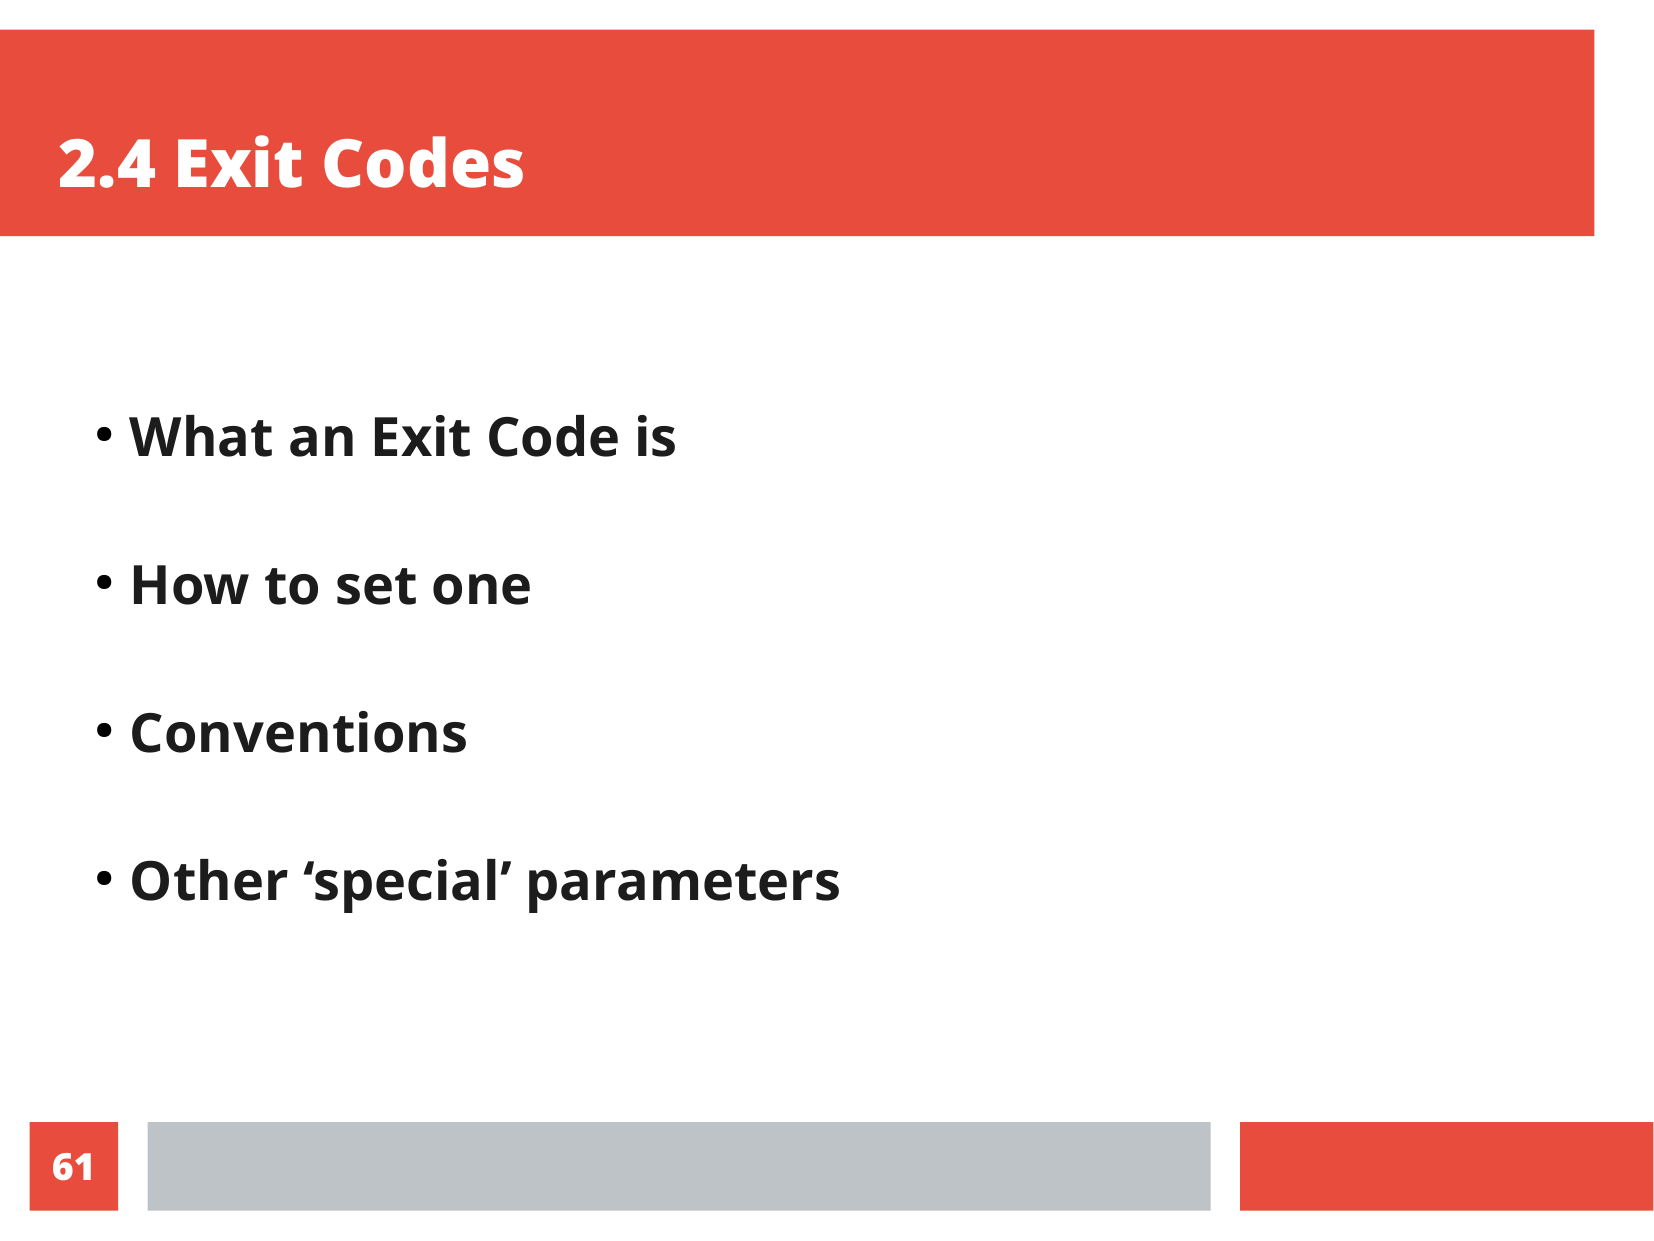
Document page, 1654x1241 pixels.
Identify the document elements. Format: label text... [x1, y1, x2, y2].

subtitle What an Exit Code is How to set one Conventions Other ‘special’ parameters [59, 324, 1565, 1093]
title 2.4 Exit Codes [59, 59, 1595, 207]
